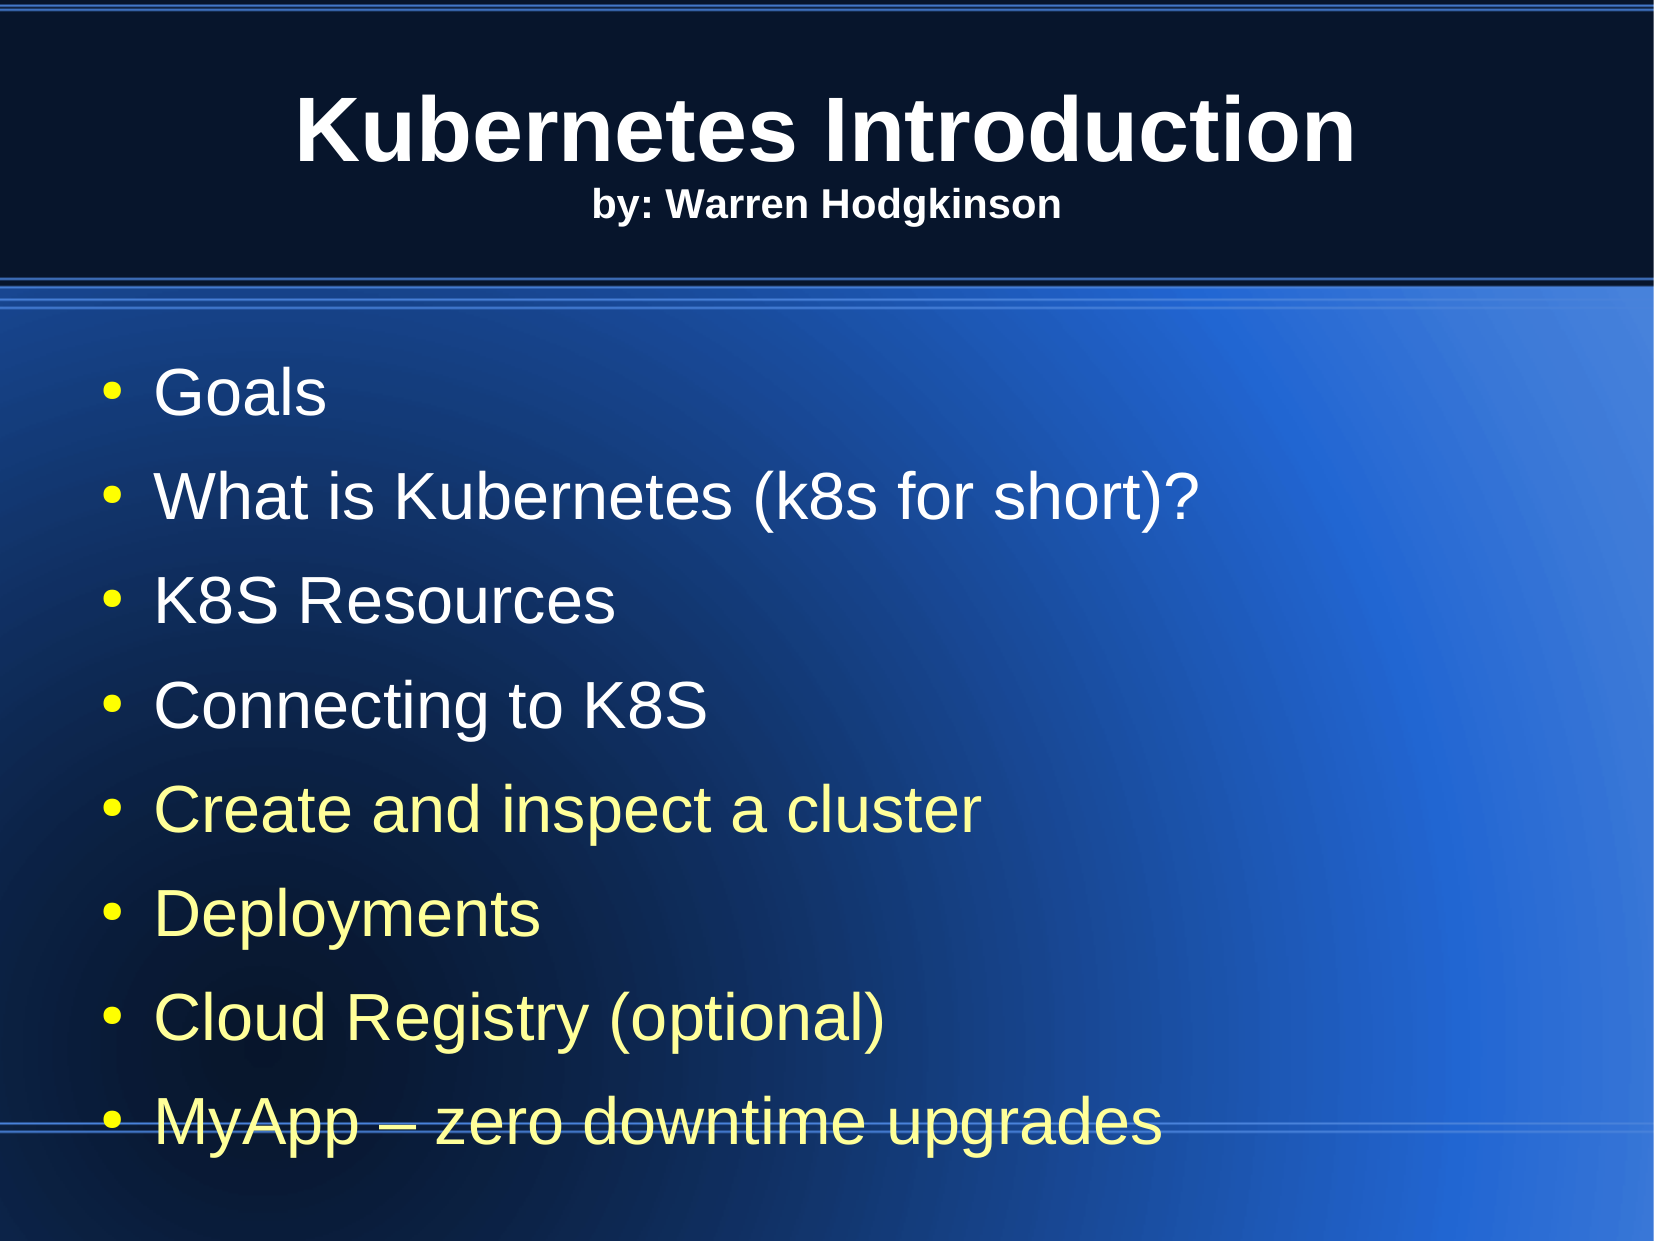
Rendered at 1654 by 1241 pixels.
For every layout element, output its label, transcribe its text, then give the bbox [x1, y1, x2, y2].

picture [0, 0, 1654, 1241]
title Kubernetes Introduction by: Warren Hodgkinson [82, 49, 1571, 257]
list Goals What is Kubernetes (k8s for short)? K8S Resources Connecting to K8S Create and inspect a cluster Deployments Cloud Registry (optional) MyApp – zero downtime upgrades [82, 355, 1571, 1160]
